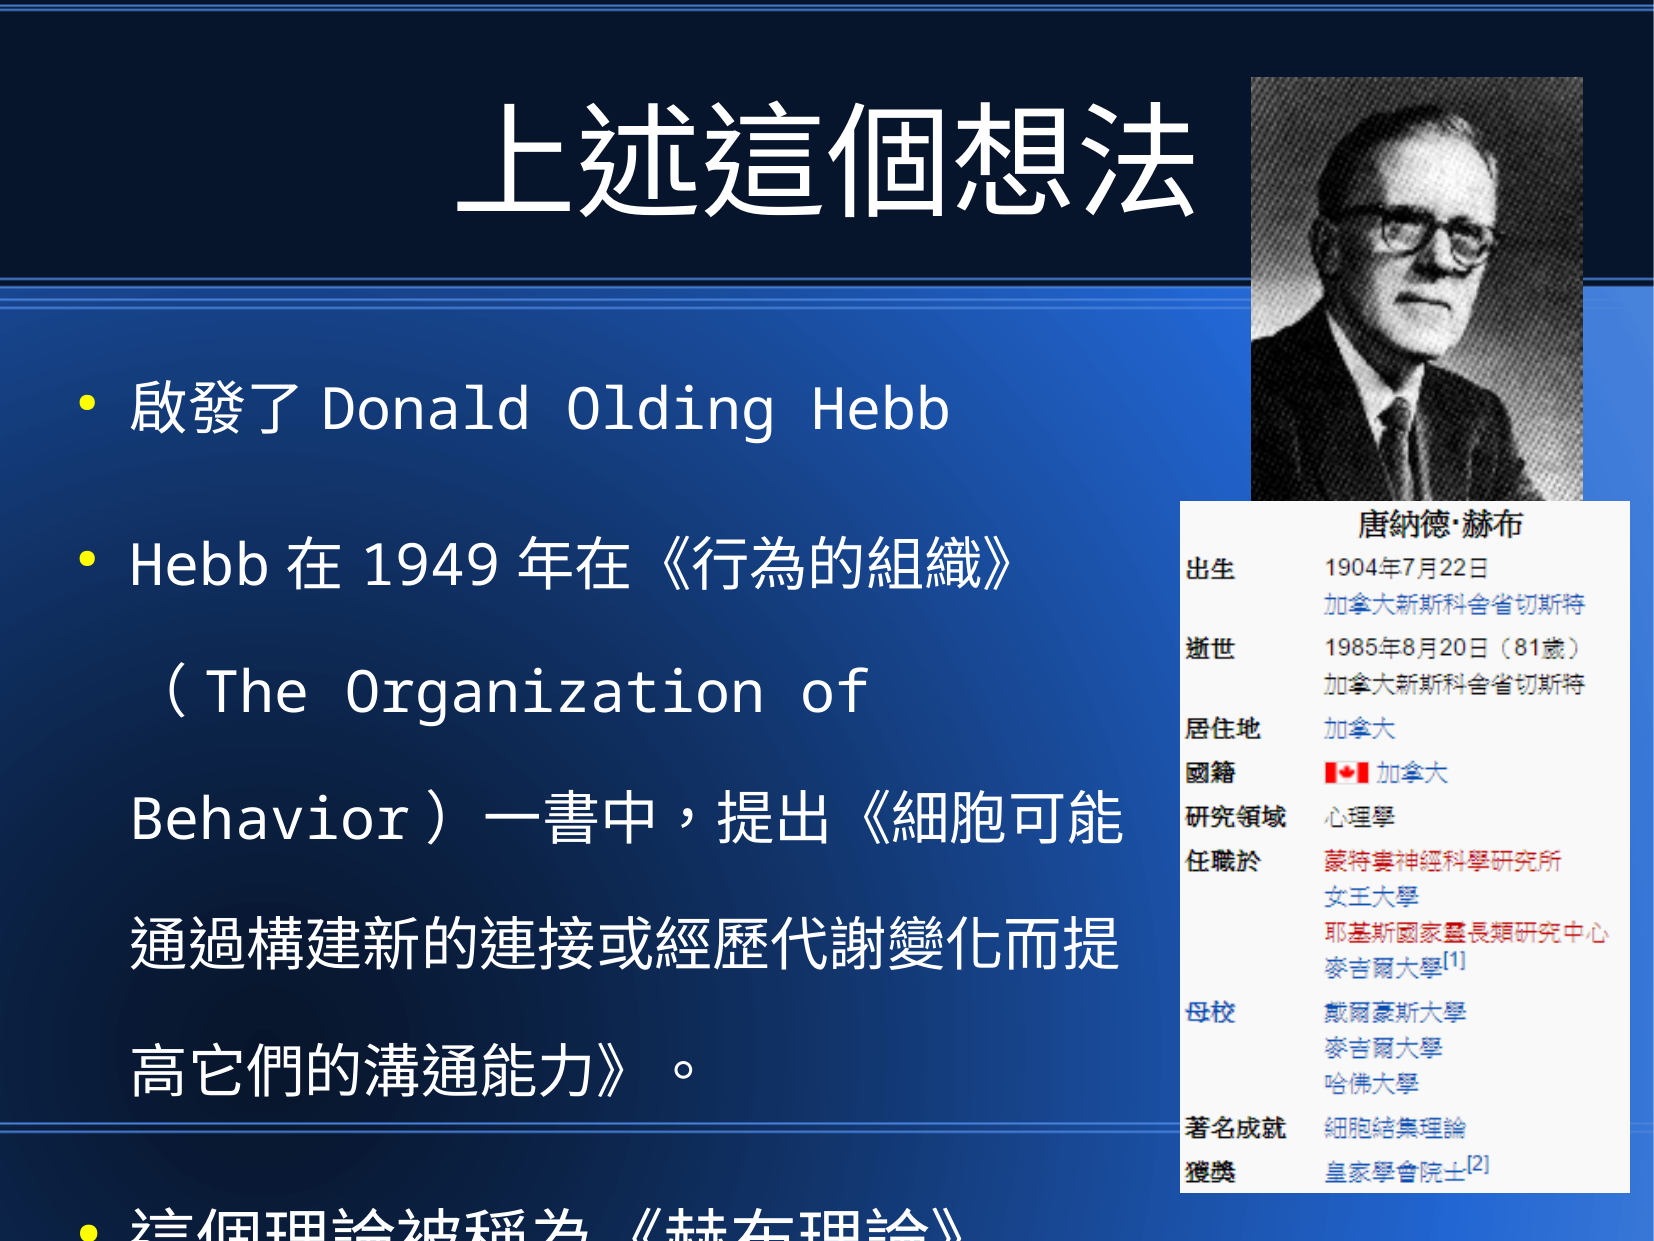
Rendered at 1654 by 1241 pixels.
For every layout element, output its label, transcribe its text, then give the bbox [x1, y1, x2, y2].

list 啟發了Donald Olding Hebb Hebb在1949年在《行為的組織》（The Organization of Behavior）一書中，提出《細胞可能通過構建新的連接或經歷代謝變化而提高它們的溝通能力》。 這個理論被稱為《赫布理論》(Hebbian theory) [59, 319, 1176, 1241]
title 上述這個想法 [82, 49, 1571, 257]
picture [0, 0, 1654, 1241]
